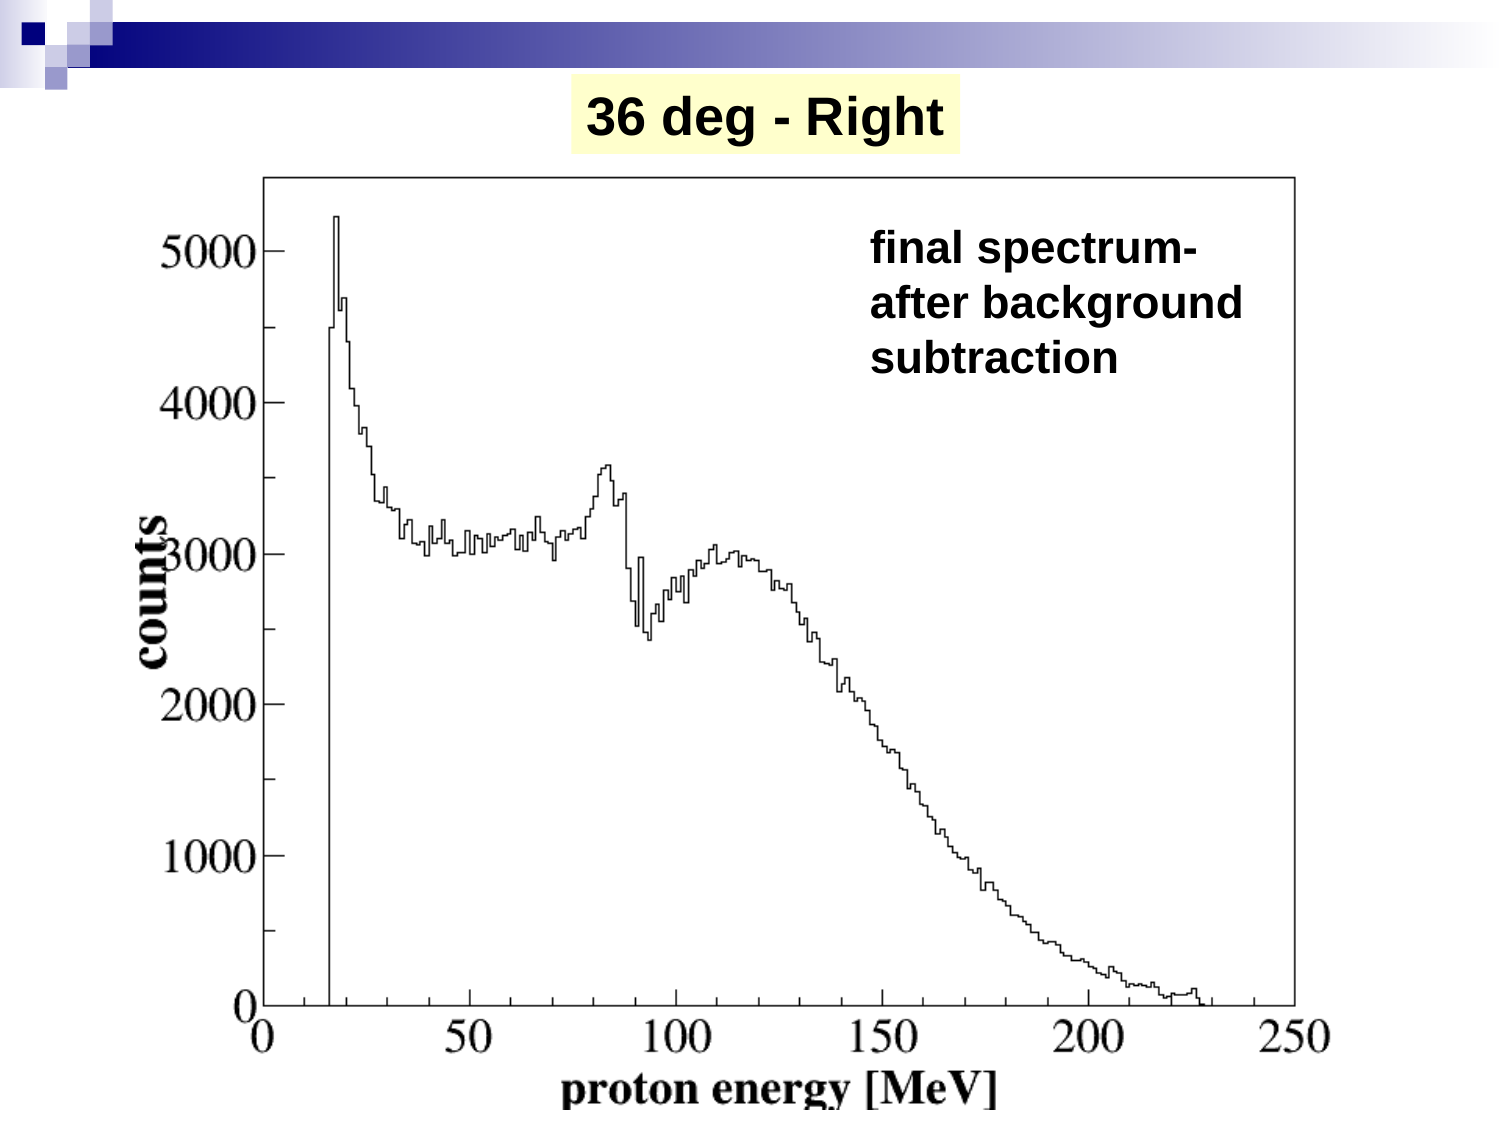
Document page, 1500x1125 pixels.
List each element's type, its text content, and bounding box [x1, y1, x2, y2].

text_box final spectrum- after background subtraction [855, 210, 1272, 390]
text_box 36 deg - Right [571, 74, 961, 154]
picture [135, 74, 1424, 1111]
